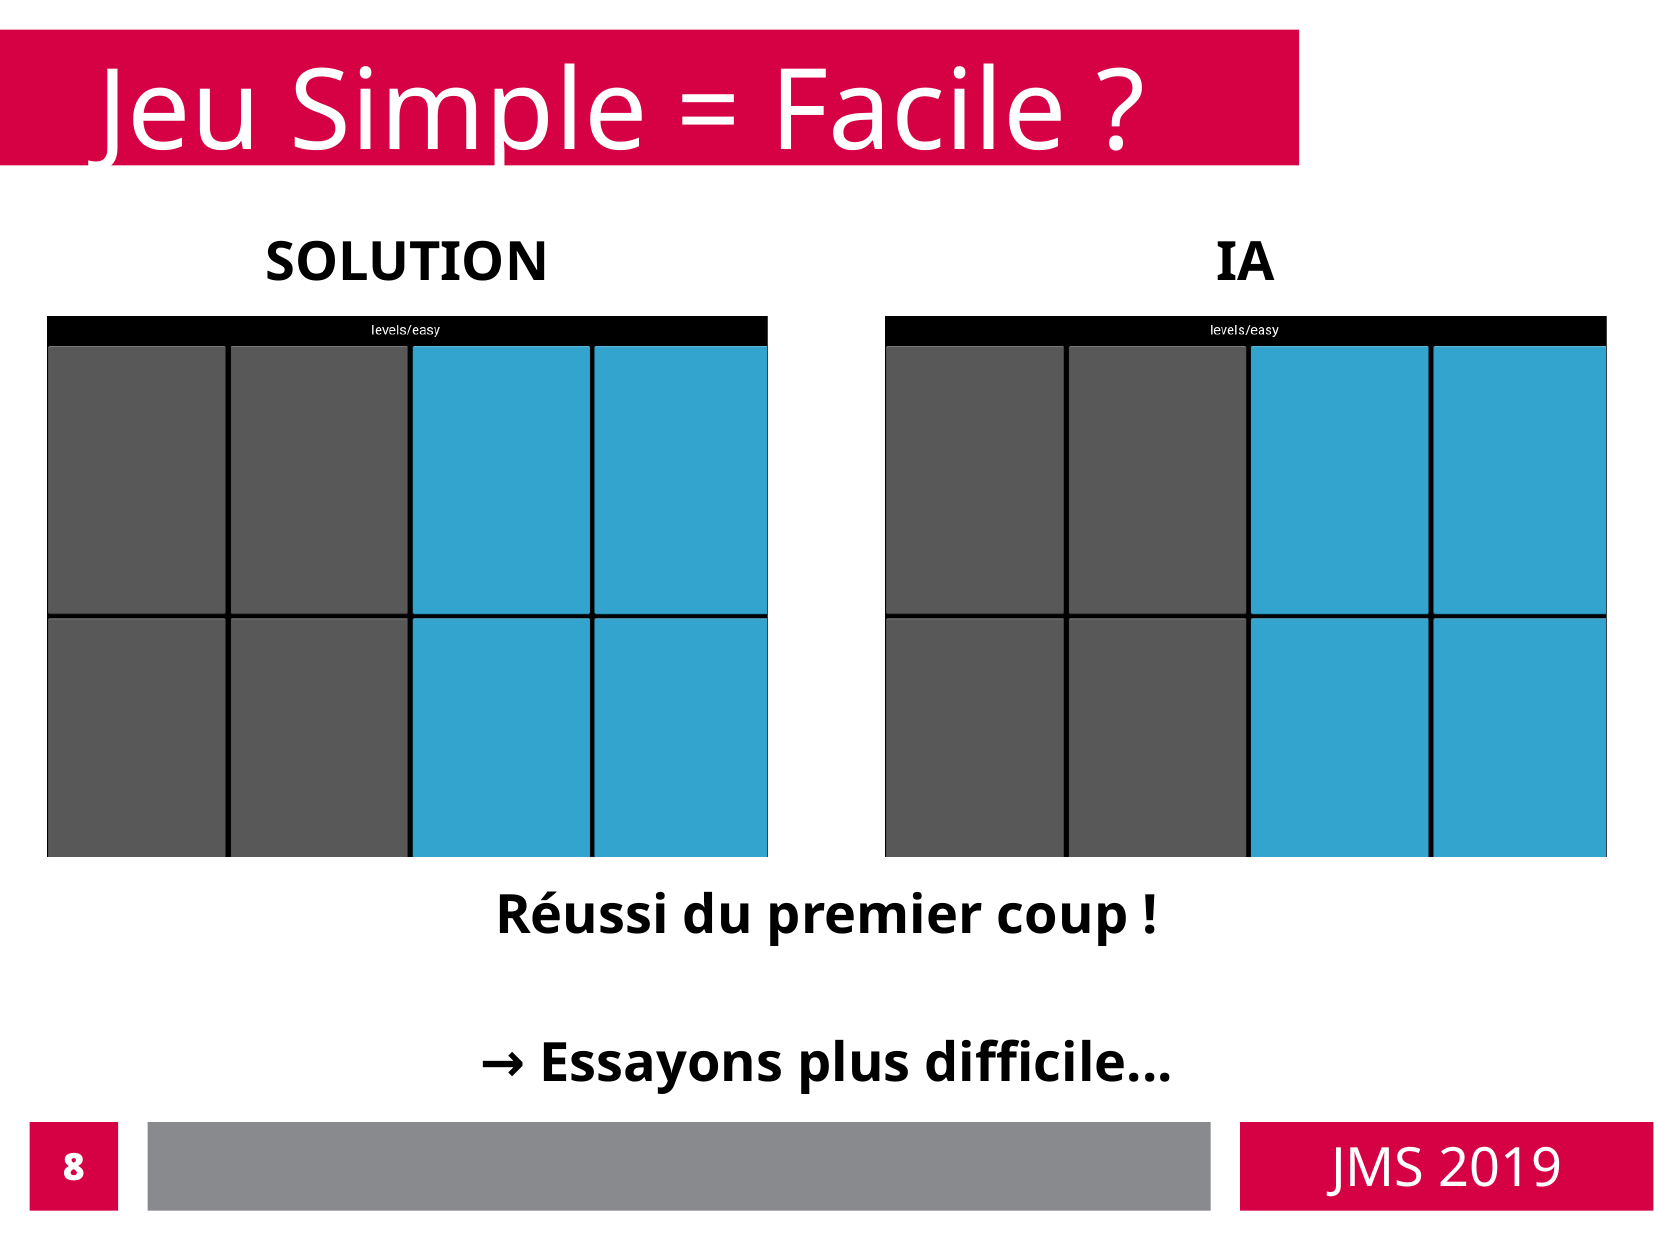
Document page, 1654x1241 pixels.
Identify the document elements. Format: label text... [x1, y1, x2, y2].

text_box SOLUTION [47, 220, 768, 299]
text_box IA [885, 220, 1607, 299]
title Jeu Simple = Facile ? [0, 29, 1229, 178]
picture [885, 316, 1607, 857]
text_box Réussi du premier coup ! → Essayons plus difficile... [64, 884, 1589, 1089]
picture [47, 316, 768, 857]
